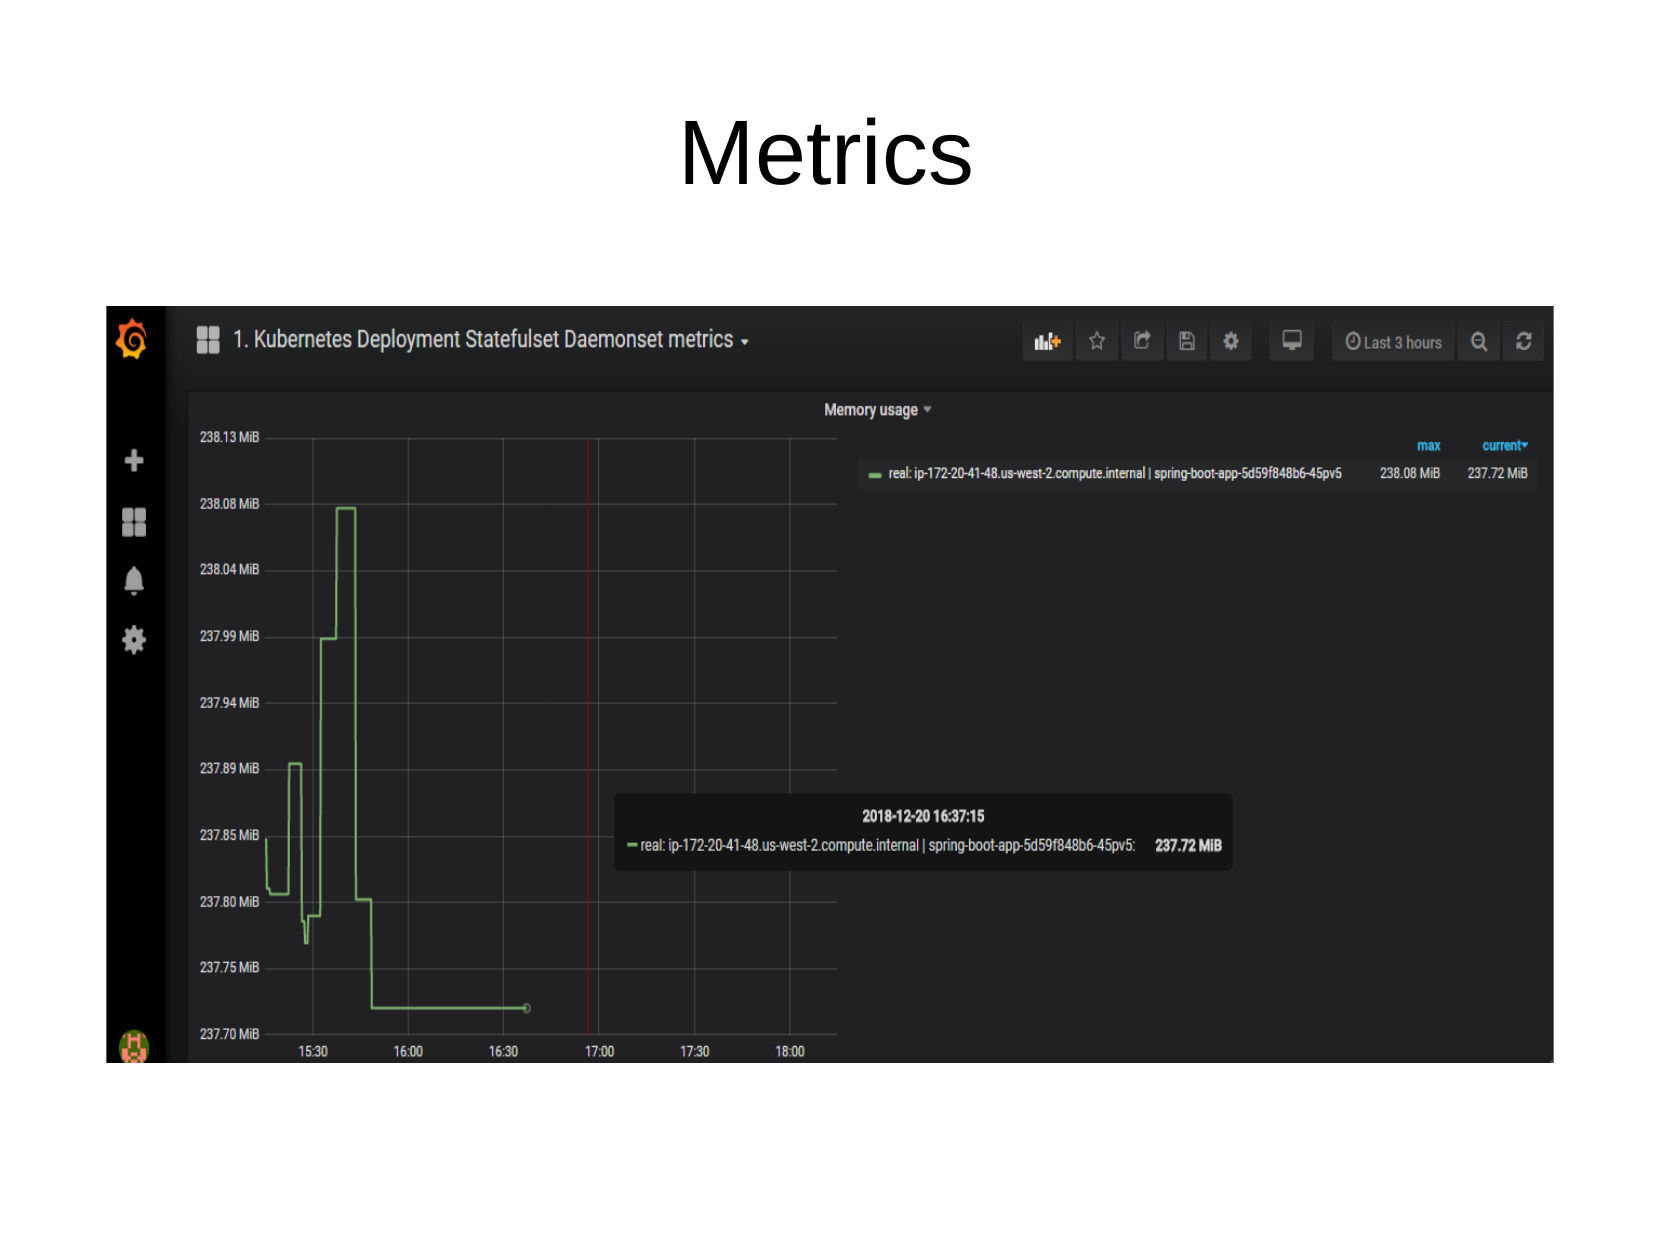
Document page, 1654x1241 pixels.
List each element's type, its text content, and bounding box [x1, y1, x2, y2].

picture [106, 306, 1554, 1063]
title Metrics [82, 49, 1571, 257]
